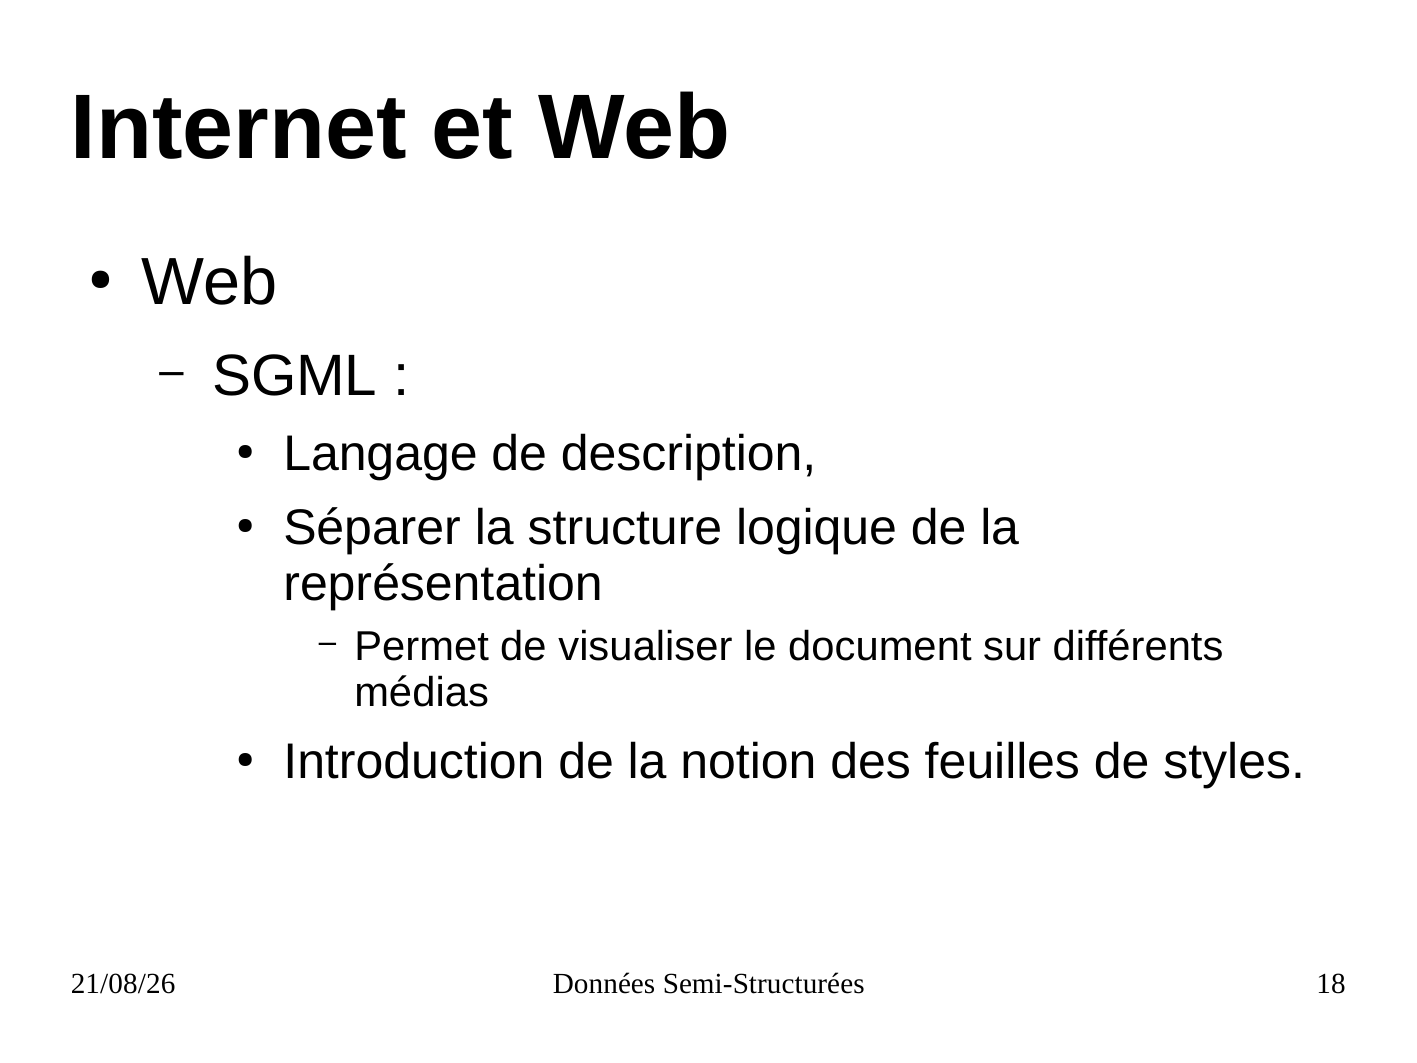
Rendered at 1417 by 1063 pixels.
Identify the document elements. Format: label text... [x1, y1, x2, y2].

list Web SGML : Langage de description, Séparer la structure logique de la représentation Permet de visualiser le document sur différents médias Introduction de la notion des feuilles de styles. [70, 244, 1346, 925]
title Internet et Web [70, 42, 1346, 212]
